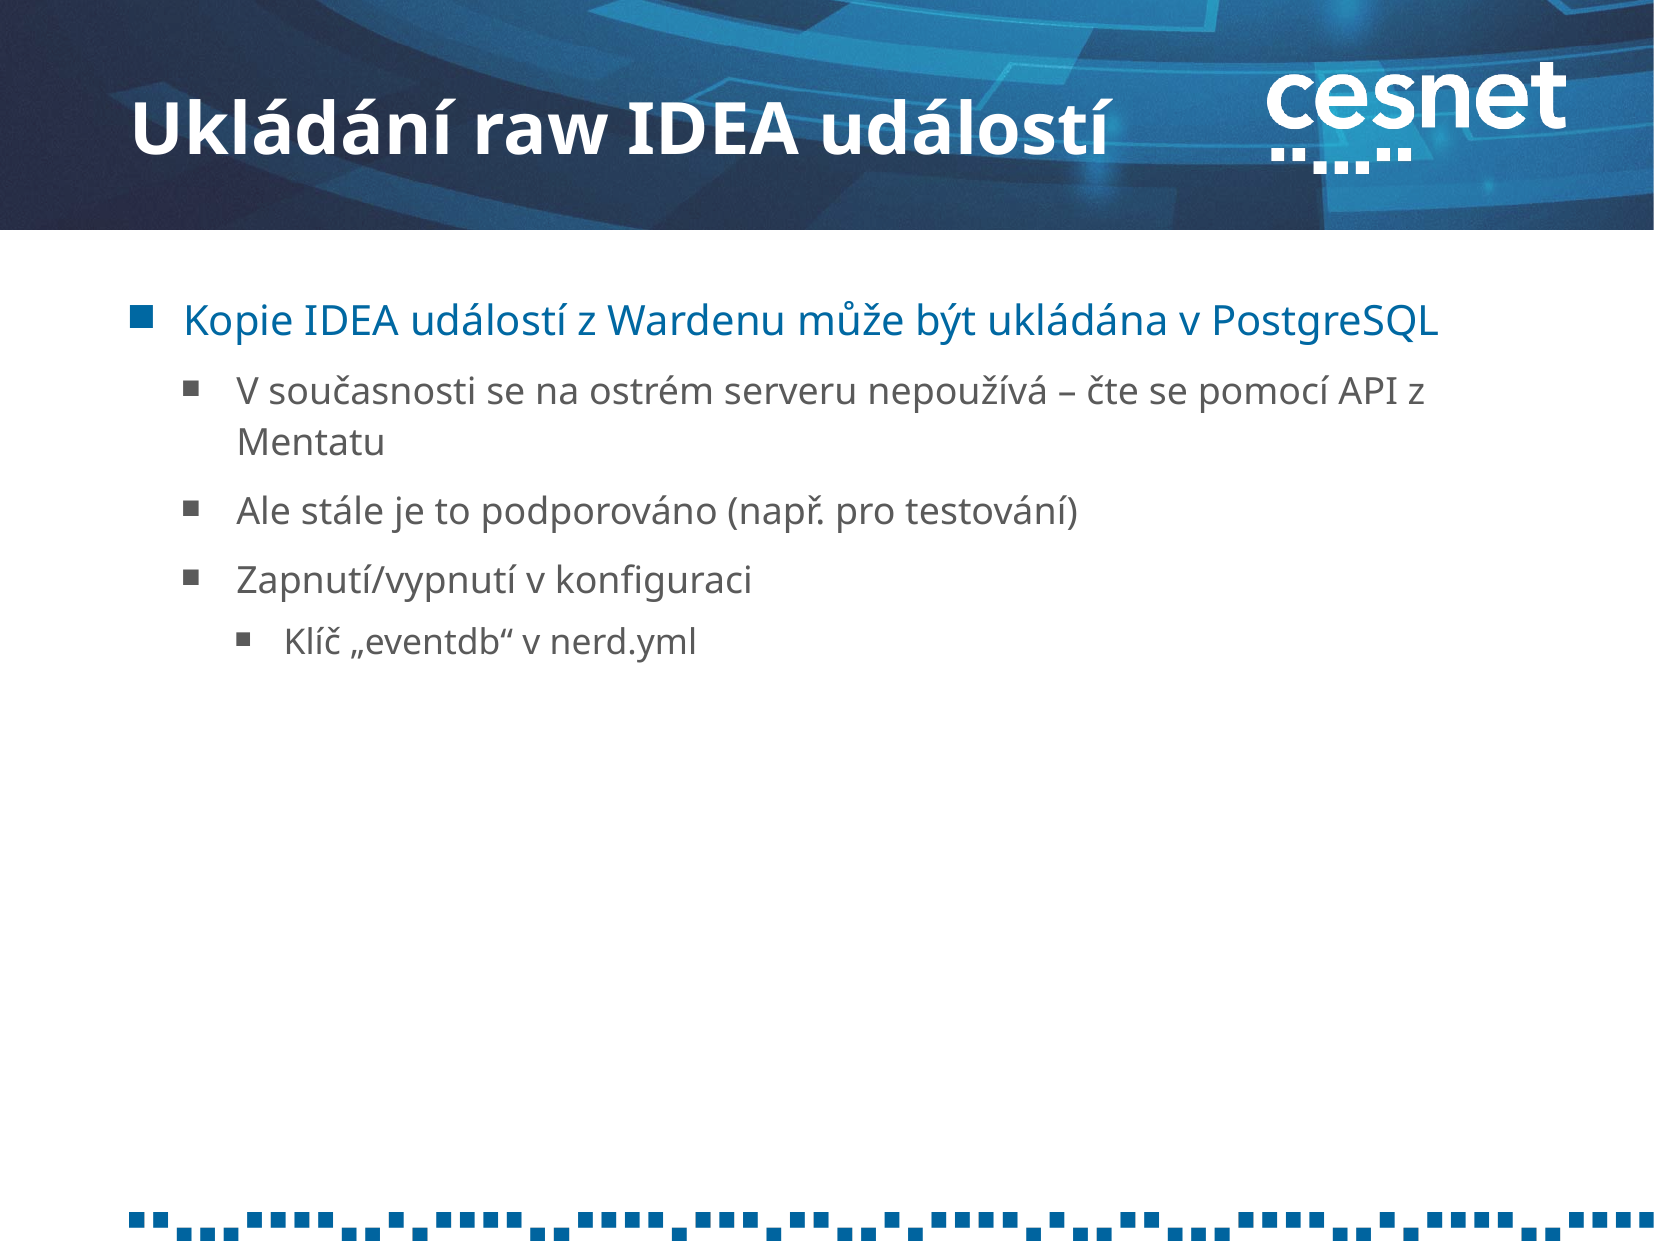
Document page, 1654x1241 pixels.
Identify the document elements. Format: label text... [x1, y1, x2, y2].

title Ukládání raw IDEA událostí [129, 15, 1229, 223]
picture [1266, 62, 1567, 174]
picture [129, 1212, 1654, 1241]
list Kopie IDEA událostí z Wardenu může být ukládána v PostgreSQL V současnosti se na ostrém serveru nepoužívá – čte se pomocí API z Mentatu Ale stále je to podporováno (např. pro testování) Zapnutí/vypnutí v konfiguraci Klíč „eventdb“ v nerd.yml [129, 290, 1571, 1123]
